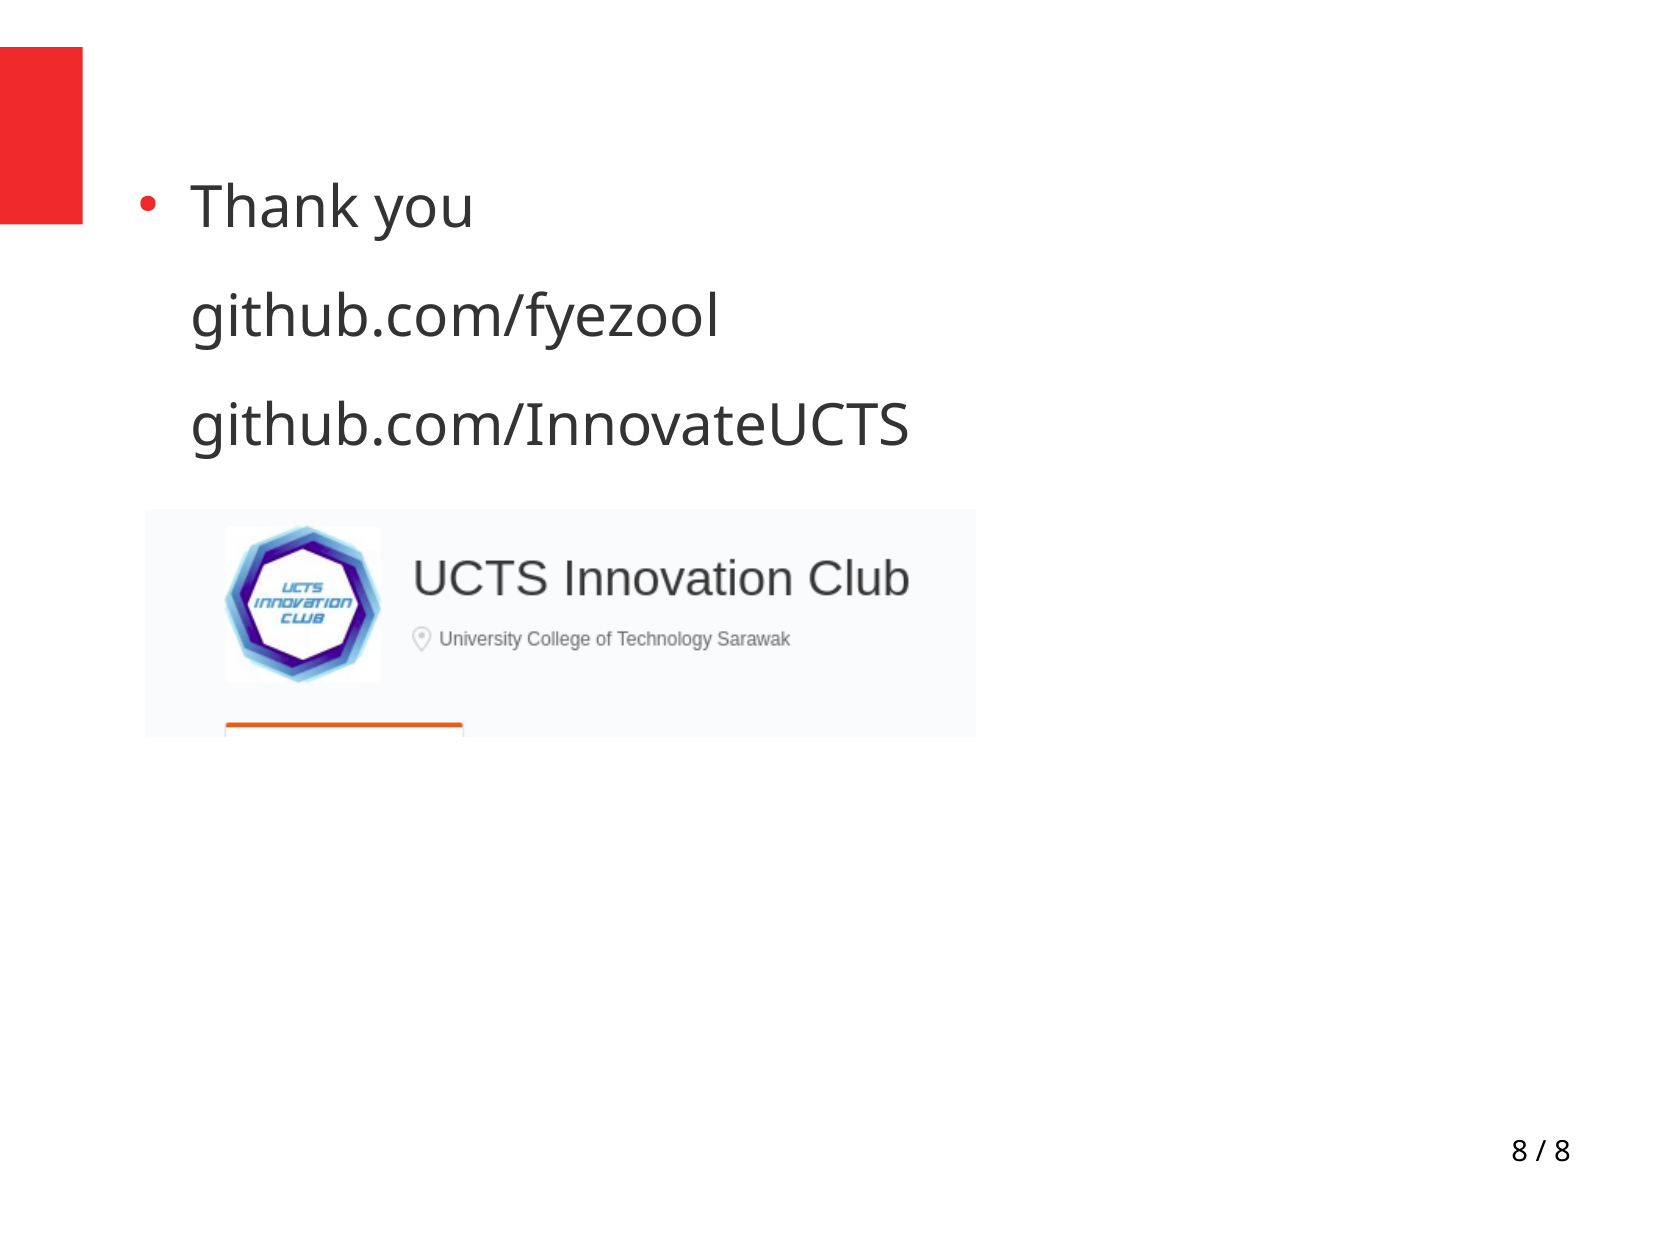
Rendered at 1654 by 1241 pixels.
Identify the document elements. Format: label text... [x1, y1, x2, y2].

picture [145, 509, 976, 737]
list Thank you github.com/fyezool github.com/InnovateUCTS [120, 165, 1538, 1141]
